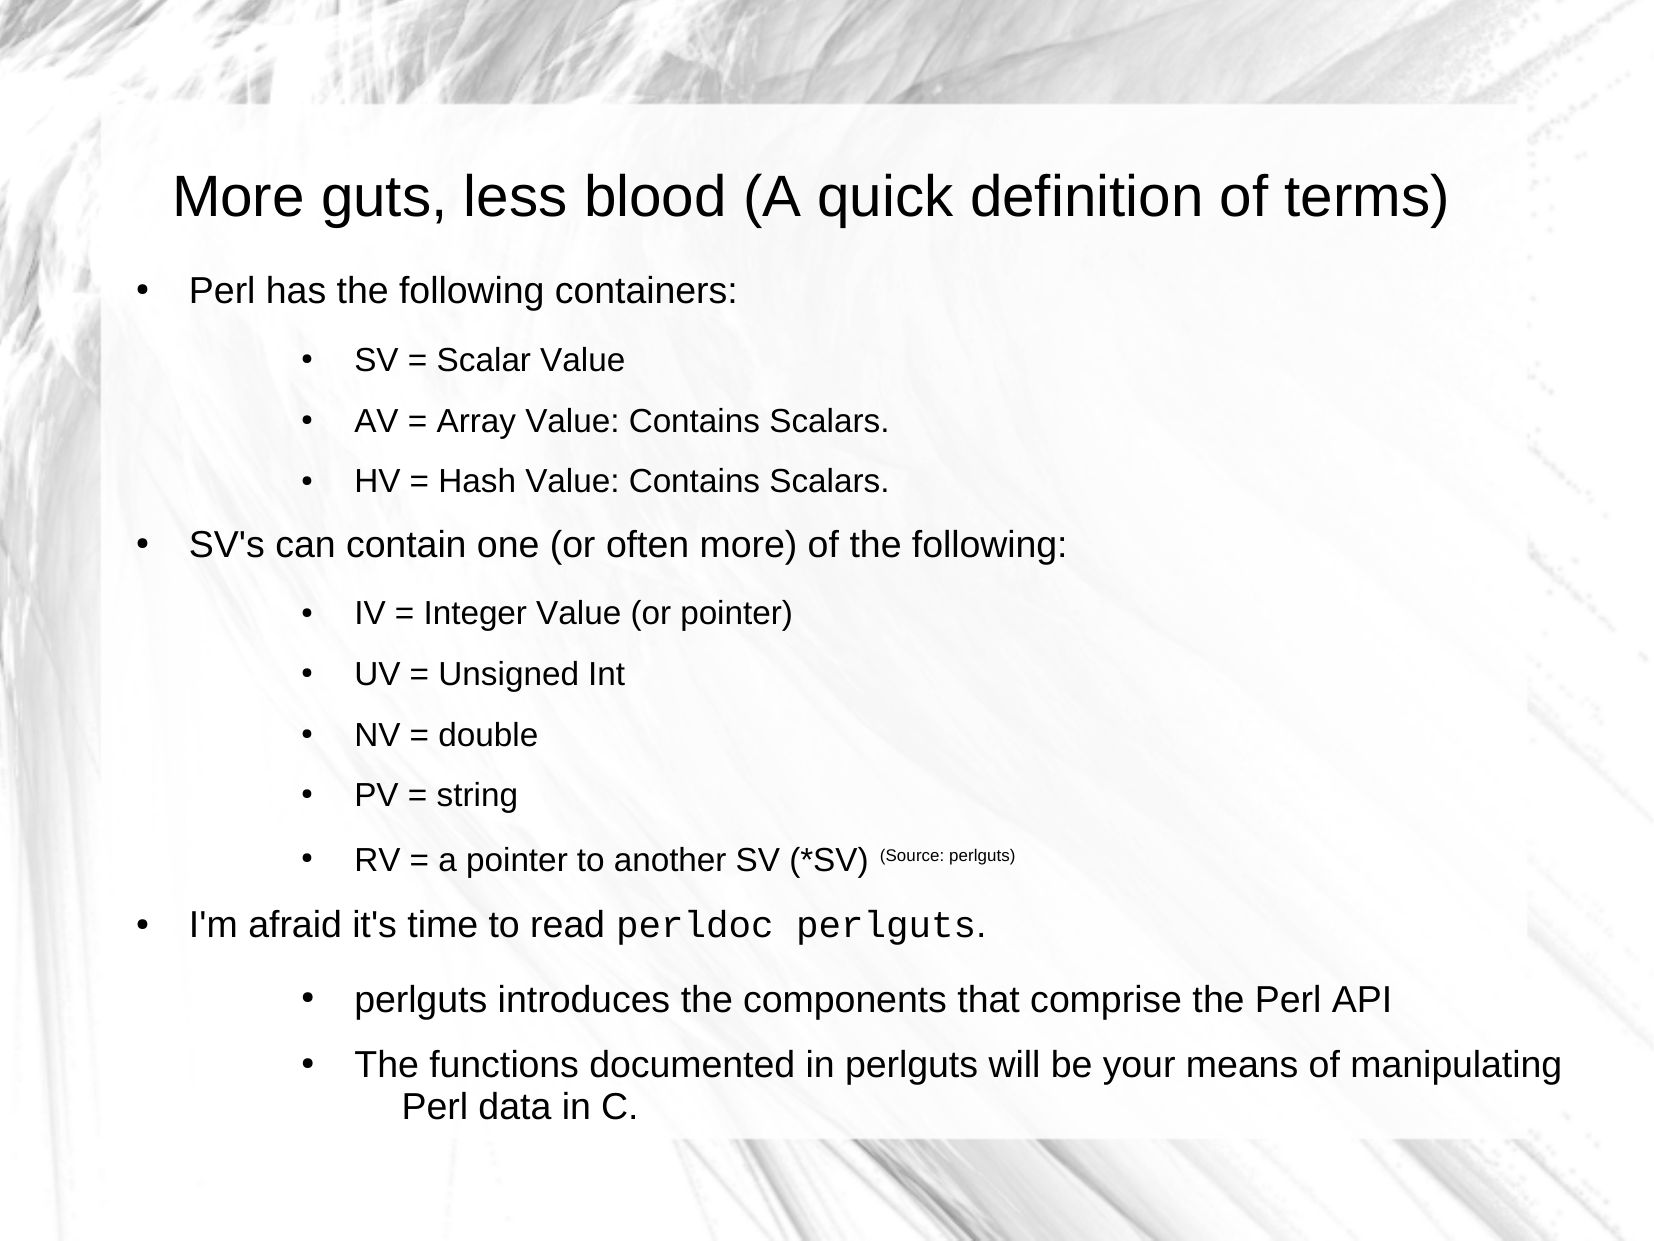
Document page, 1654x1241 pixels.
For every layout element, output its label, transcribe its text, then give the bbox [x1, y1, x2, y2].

picture [0, 0, 1654, 1241]
title More guts, less blood (A quick definition of terms) [118, 112, 1506, 270]
list Perl has the following containers: SV = Scalar Value AV = Array Value: Contains Scalars. HV = Hash Value: Contains Scalars. SV's can contain one (or often more) of the following: IV = Integer Value (or pointer) UV = Unsigned Int NV = double PV = string RV = a pointer to another SV (*SV) (Source: perlguts) I'm afraid it's time to read perldoc perlguts. perlguts introduces the components that comprise the Perl API The functions documented in perlguts will be your means of manipulating Perl data in C. [118, 270, 1571, 1162]
